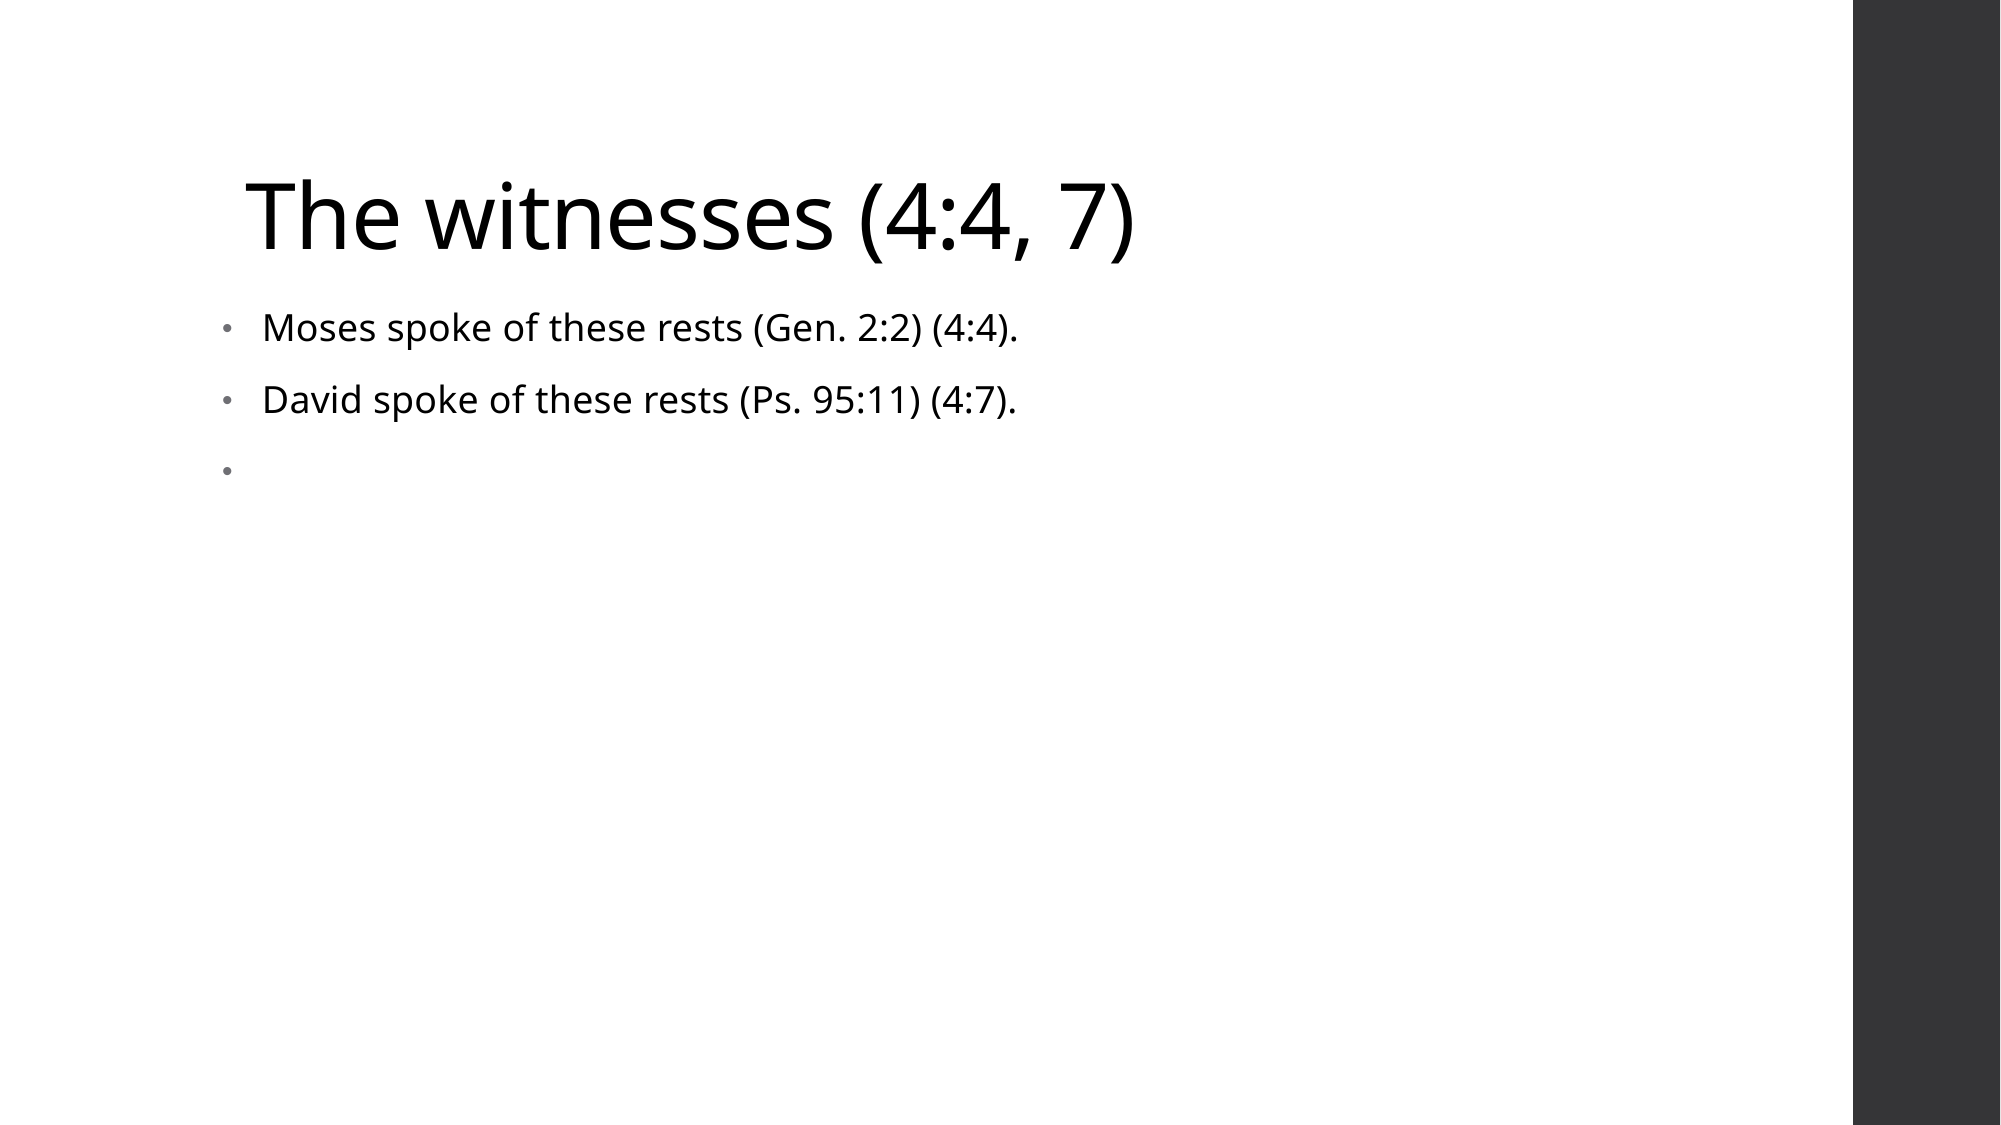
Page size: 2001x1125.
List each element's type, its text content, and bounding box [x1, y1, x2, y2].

list Moses spoke of these rests (Gen. 2:2) (4:4). David spoke of these rests (Ps. 95:11) (4:7). [206, 299, 1617, 1014]
title The witnesses (4:4, 7) [206, 60, 1797, 278]
